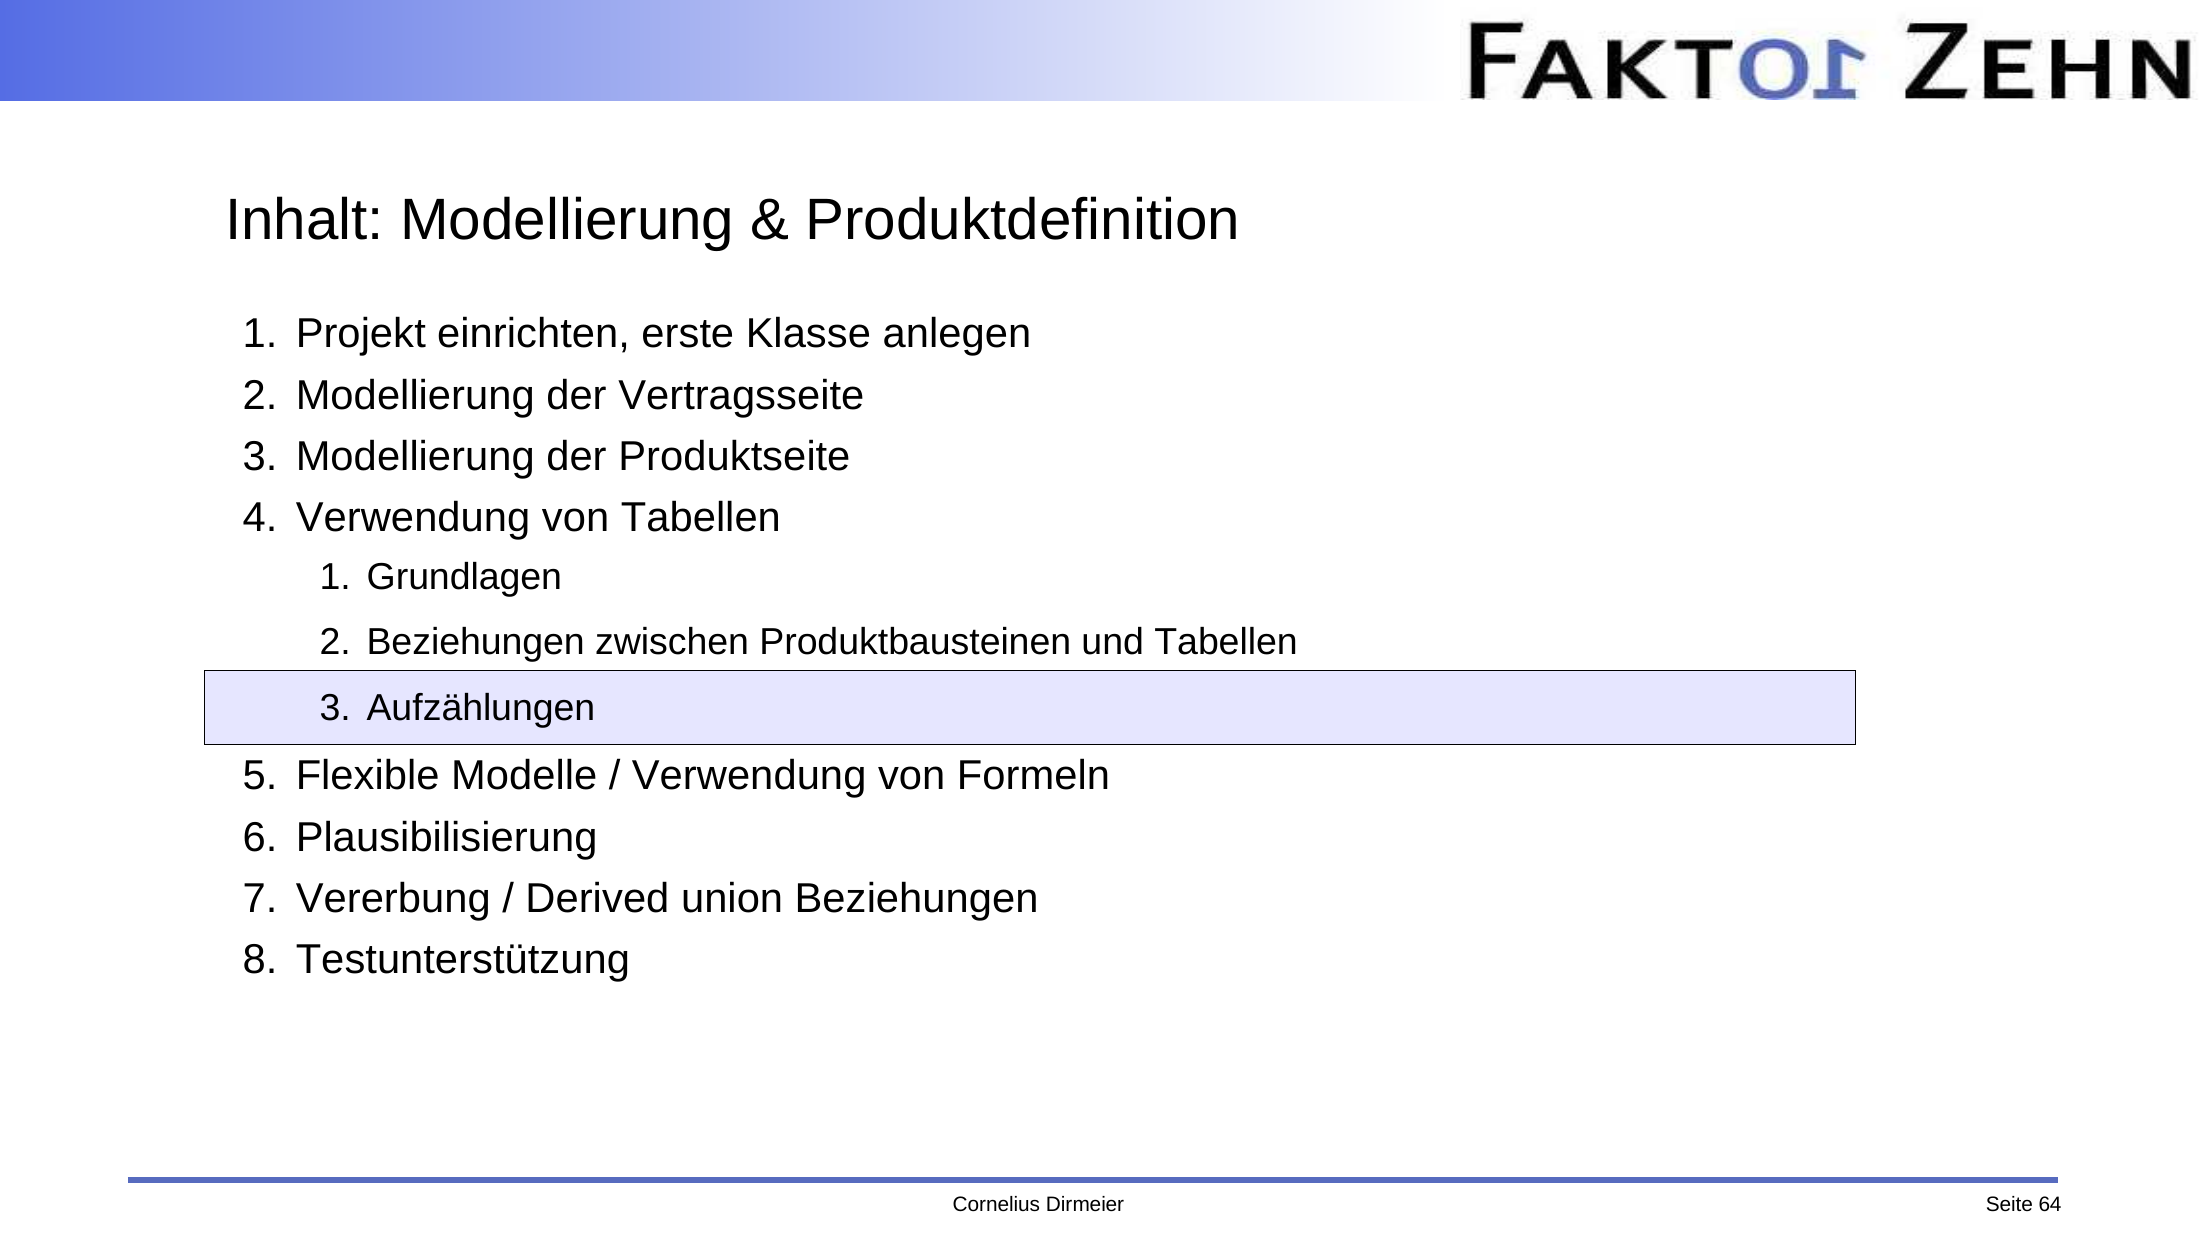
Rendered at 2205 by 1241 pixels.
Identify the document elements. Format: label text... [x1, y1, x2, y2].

list Projekt einrichten, erste Klasse anlegen Modellierung der Vertragsseite Modellierung der Produktseite Verwendung von Tabellen Grundlagen Beziehungen zwischen Produktbausteinen und Tabellen Aufzählungen Flexible Modelle / Verwendung von Formeln Plausibilisierung Vererbung / Derived union Beziehungen Testunterstützung [225, 310, 1981, 1078]
title Inhalt: Modellierung & Produktdefinition [225, 142, 1981, 296]
picture [1460, 7, 2202, 100]
text_box [204, 670, 225, 745]
